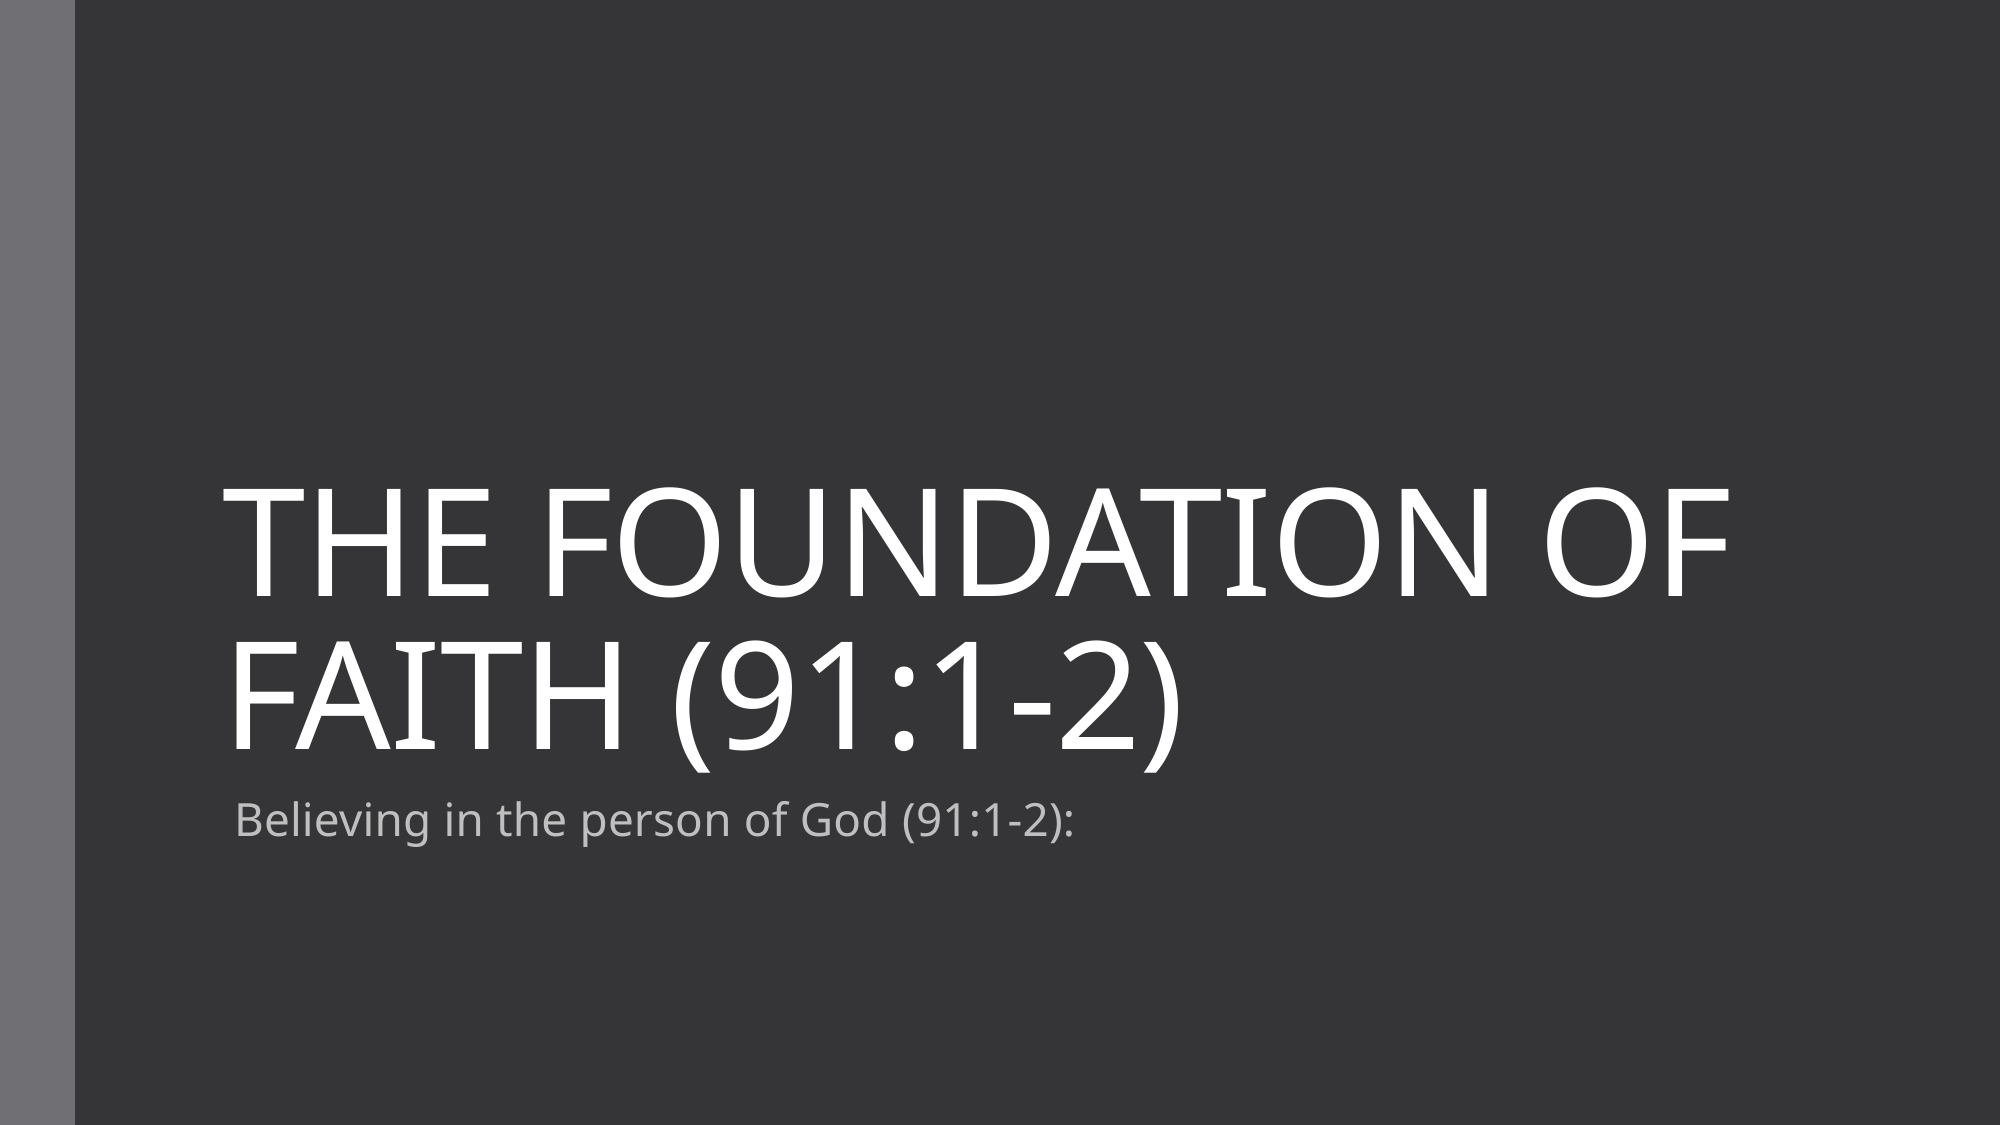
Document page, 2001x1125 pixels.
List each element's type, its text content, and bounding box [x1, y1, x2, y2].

subtitle Believing in the person of God (91:1-2): [206, 787, 1752, 1066]
title THE FOUNDATION OF FAITH (91:1-2) [206, 124, 1752, 787]
